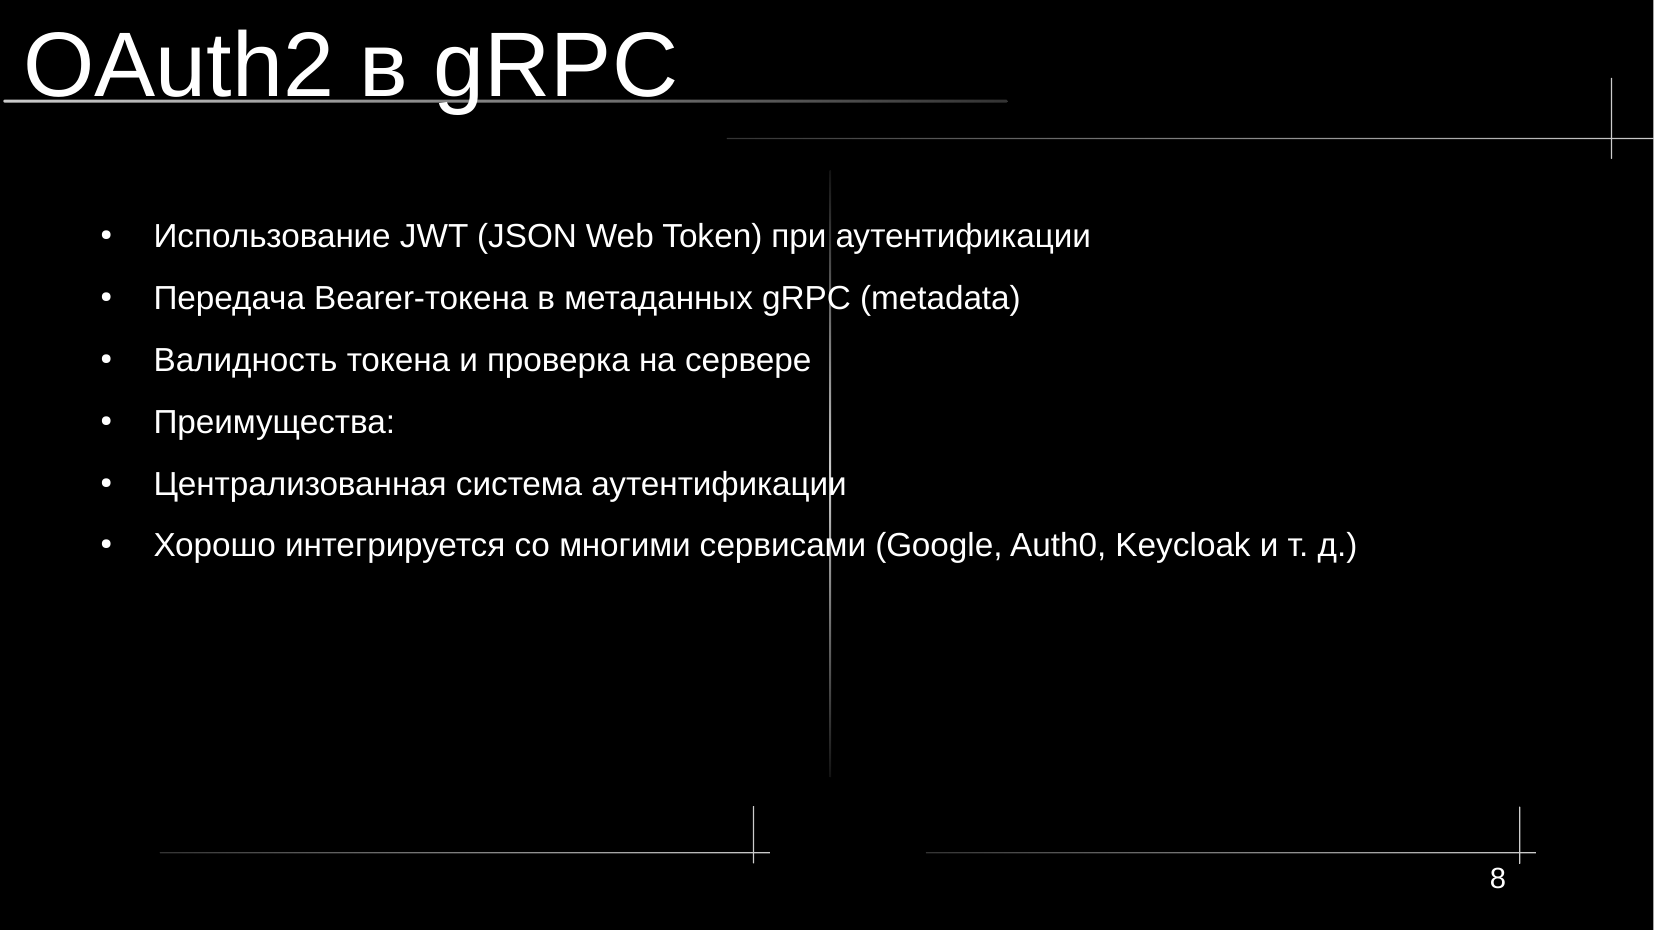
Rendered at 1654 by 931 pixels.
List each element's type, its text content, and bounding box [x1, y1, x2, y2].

list Использование JWT (JSON Web Token) при аутентификации Передача Bearer-токена в метаданных gRPC (metadata) Валидность токена и проверка на сервере Преимущества: Централизованная система аутентификации Хорошо интегрируется со многими сервисами (Google, Auth0, Keycloak и т. д.) [82, 217, 1571, 758]
title OAuth2 в gRPC [23, 11, 1589, 119]
